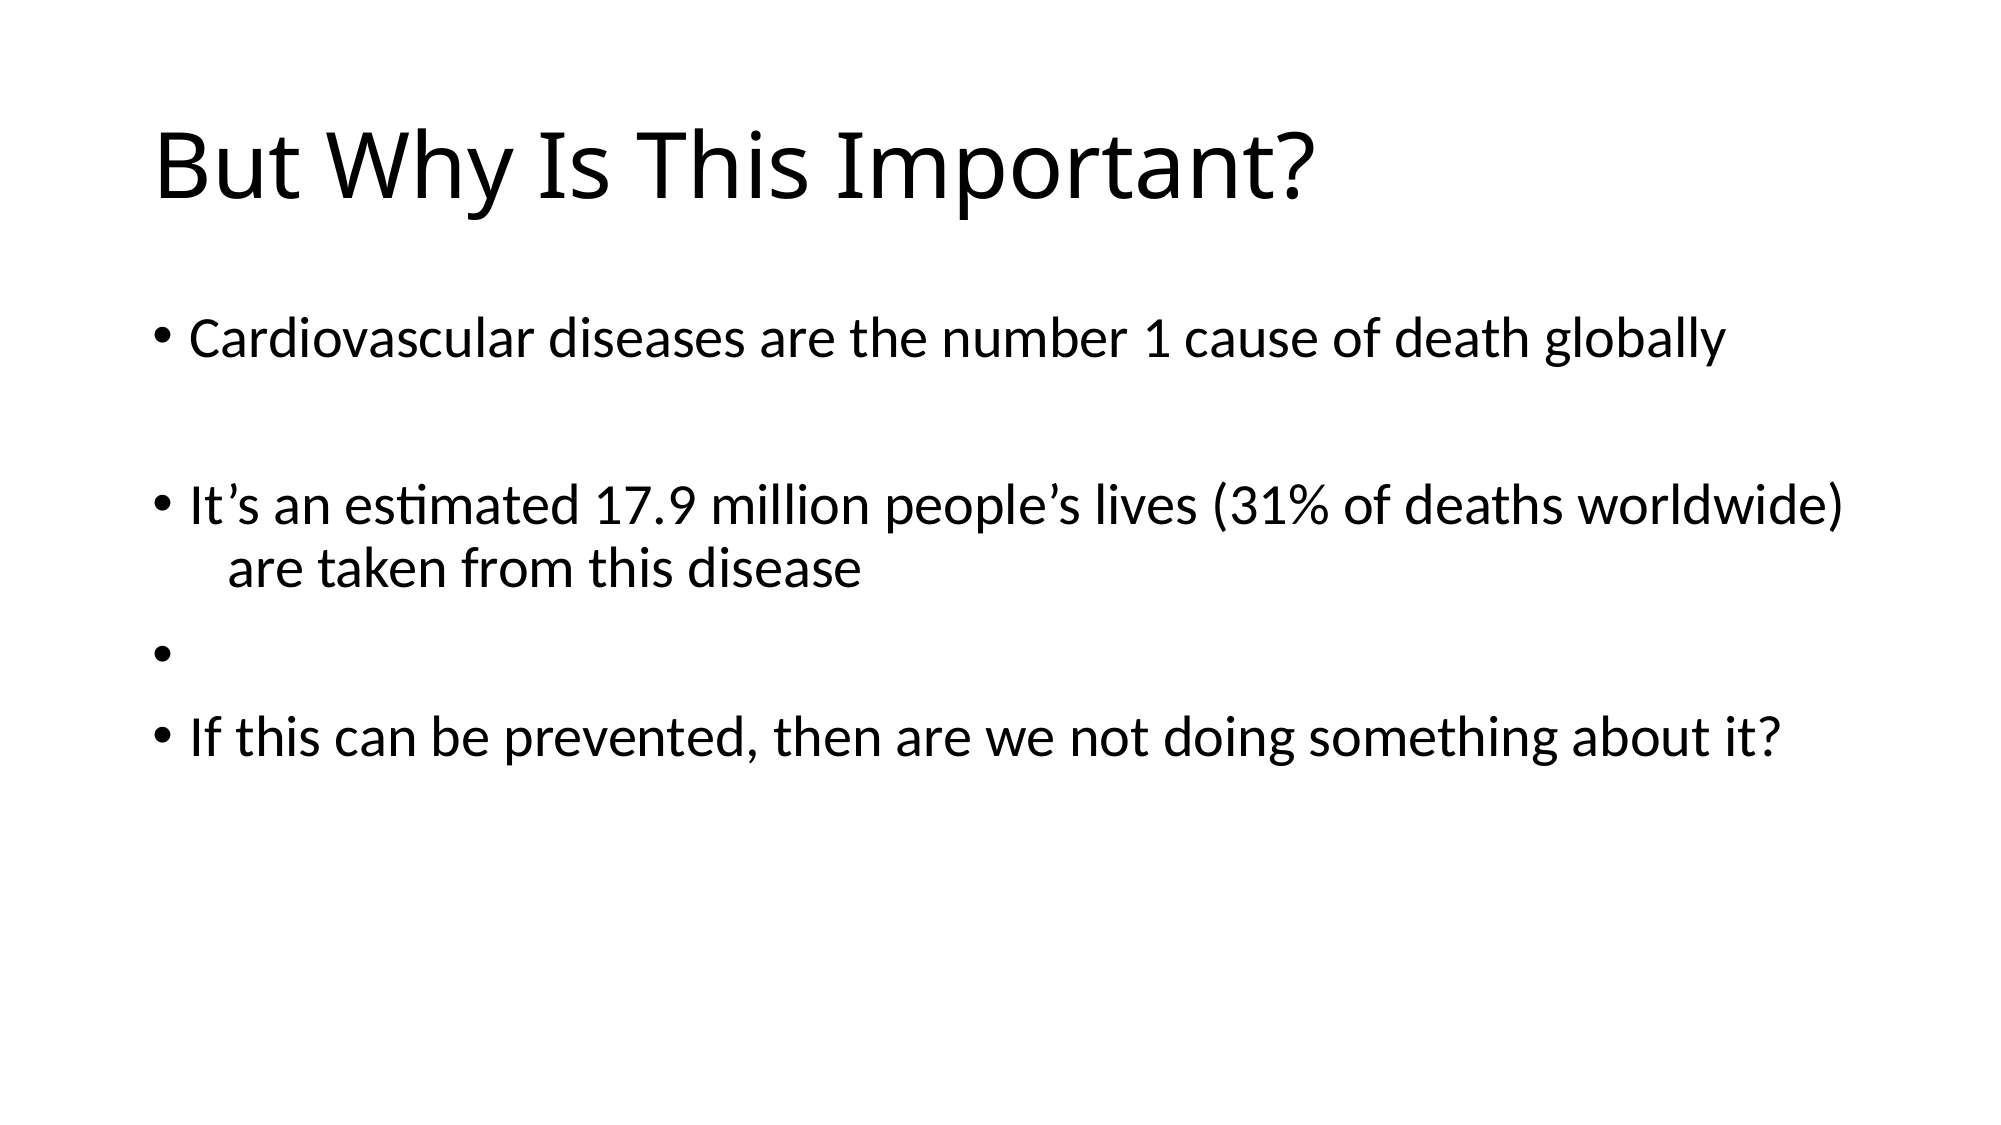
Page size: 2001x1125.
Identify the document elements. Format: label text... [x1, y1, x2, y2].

list Cardiovascular diseases are the number 1 cause of death globally It’s an estimated 17.9 million people’s lives (31% of deaths worldwide) are taken from this disease If this can be prevented, then are we not doing something about it? [137, 299, 1863, 1014]
title But Why Is This Important? [137, 59, 1863, 278]
